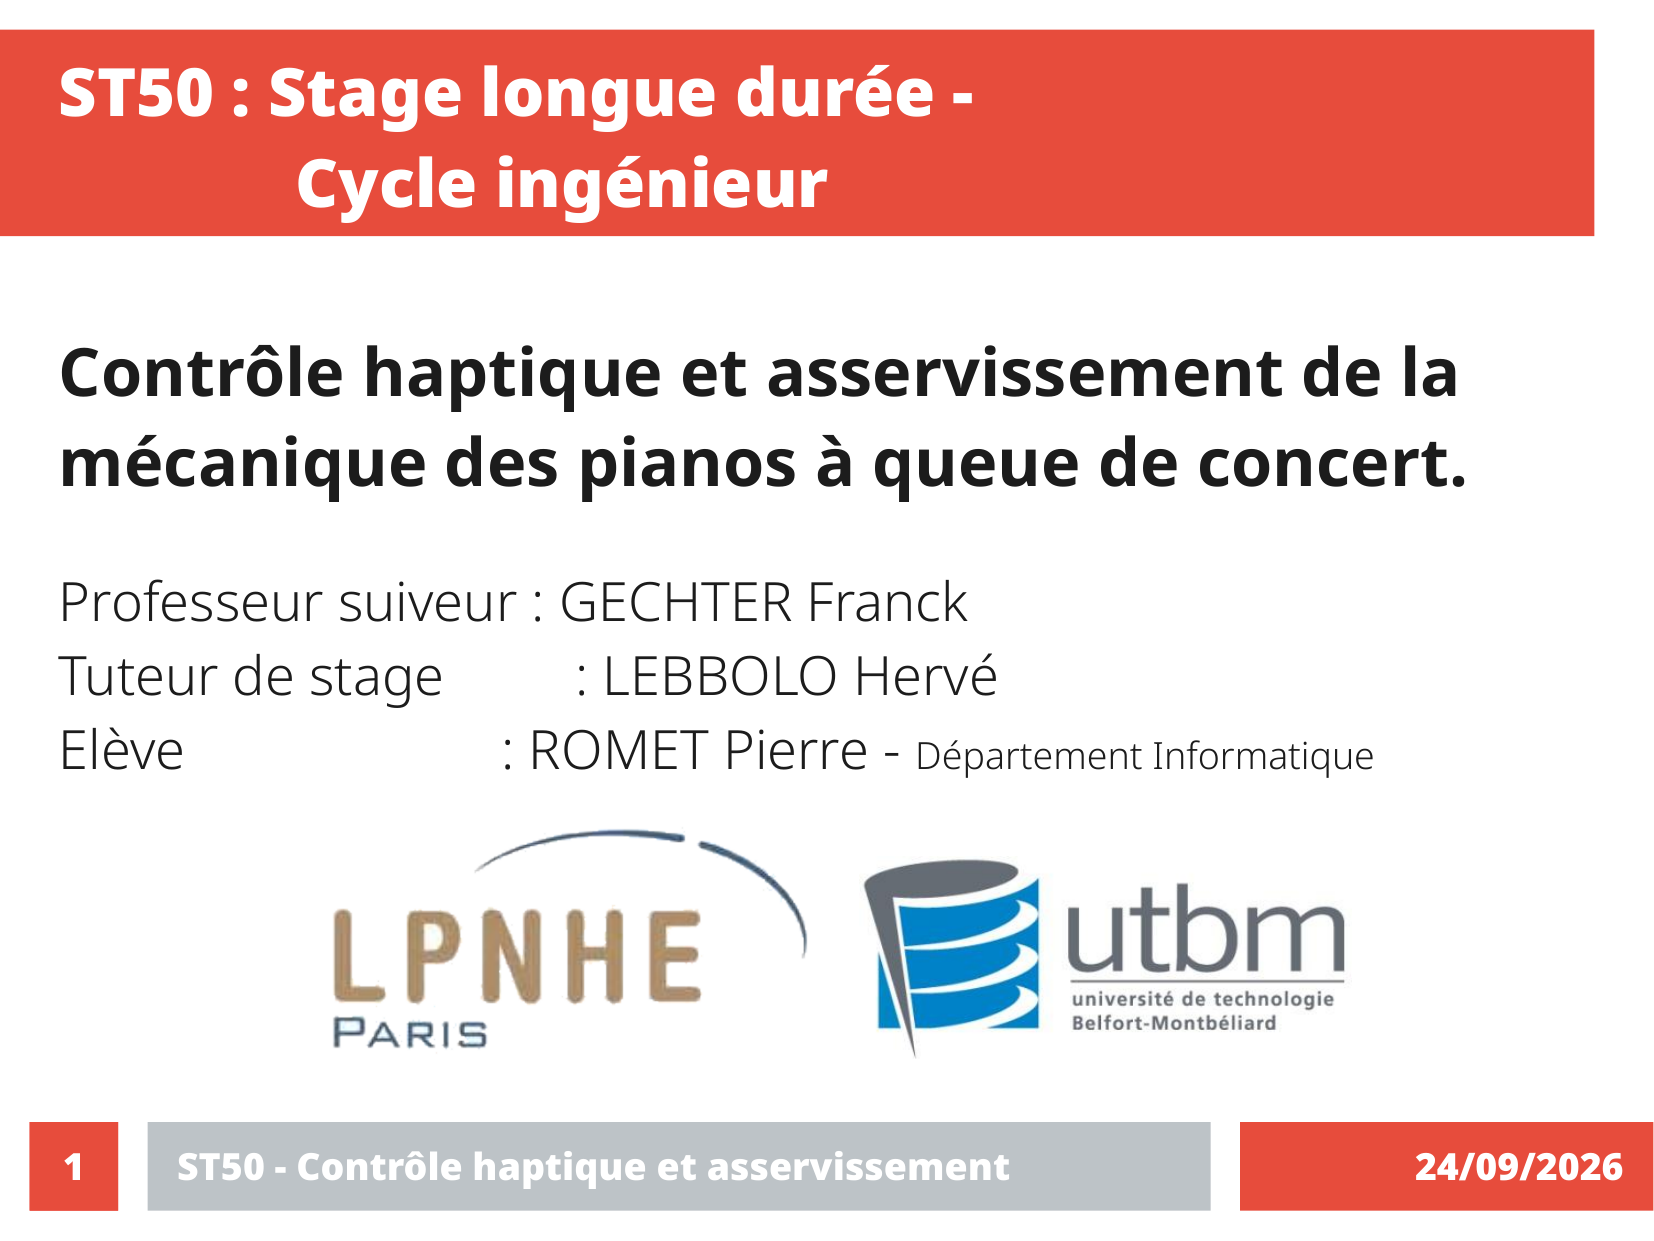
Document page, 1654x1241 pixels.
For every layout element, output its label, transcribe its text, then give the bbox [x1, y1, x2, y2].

picture [859, 856, 1352, 1063]
title ST50 : Stage longue durée - Cycle ingénieur [59, 0, 1595, 308]
subtitle Contrôle haptique et asservissement de la mécanique des pianos à queue de concert. Professeur suiveur : GECHTER Franck Tuteur de stage : LEBBOLO Hervé Elève : ROMET Pierre - Département Informatique [59, 324, 1565, 1093]
picture [283, 779, 858, 1099]
